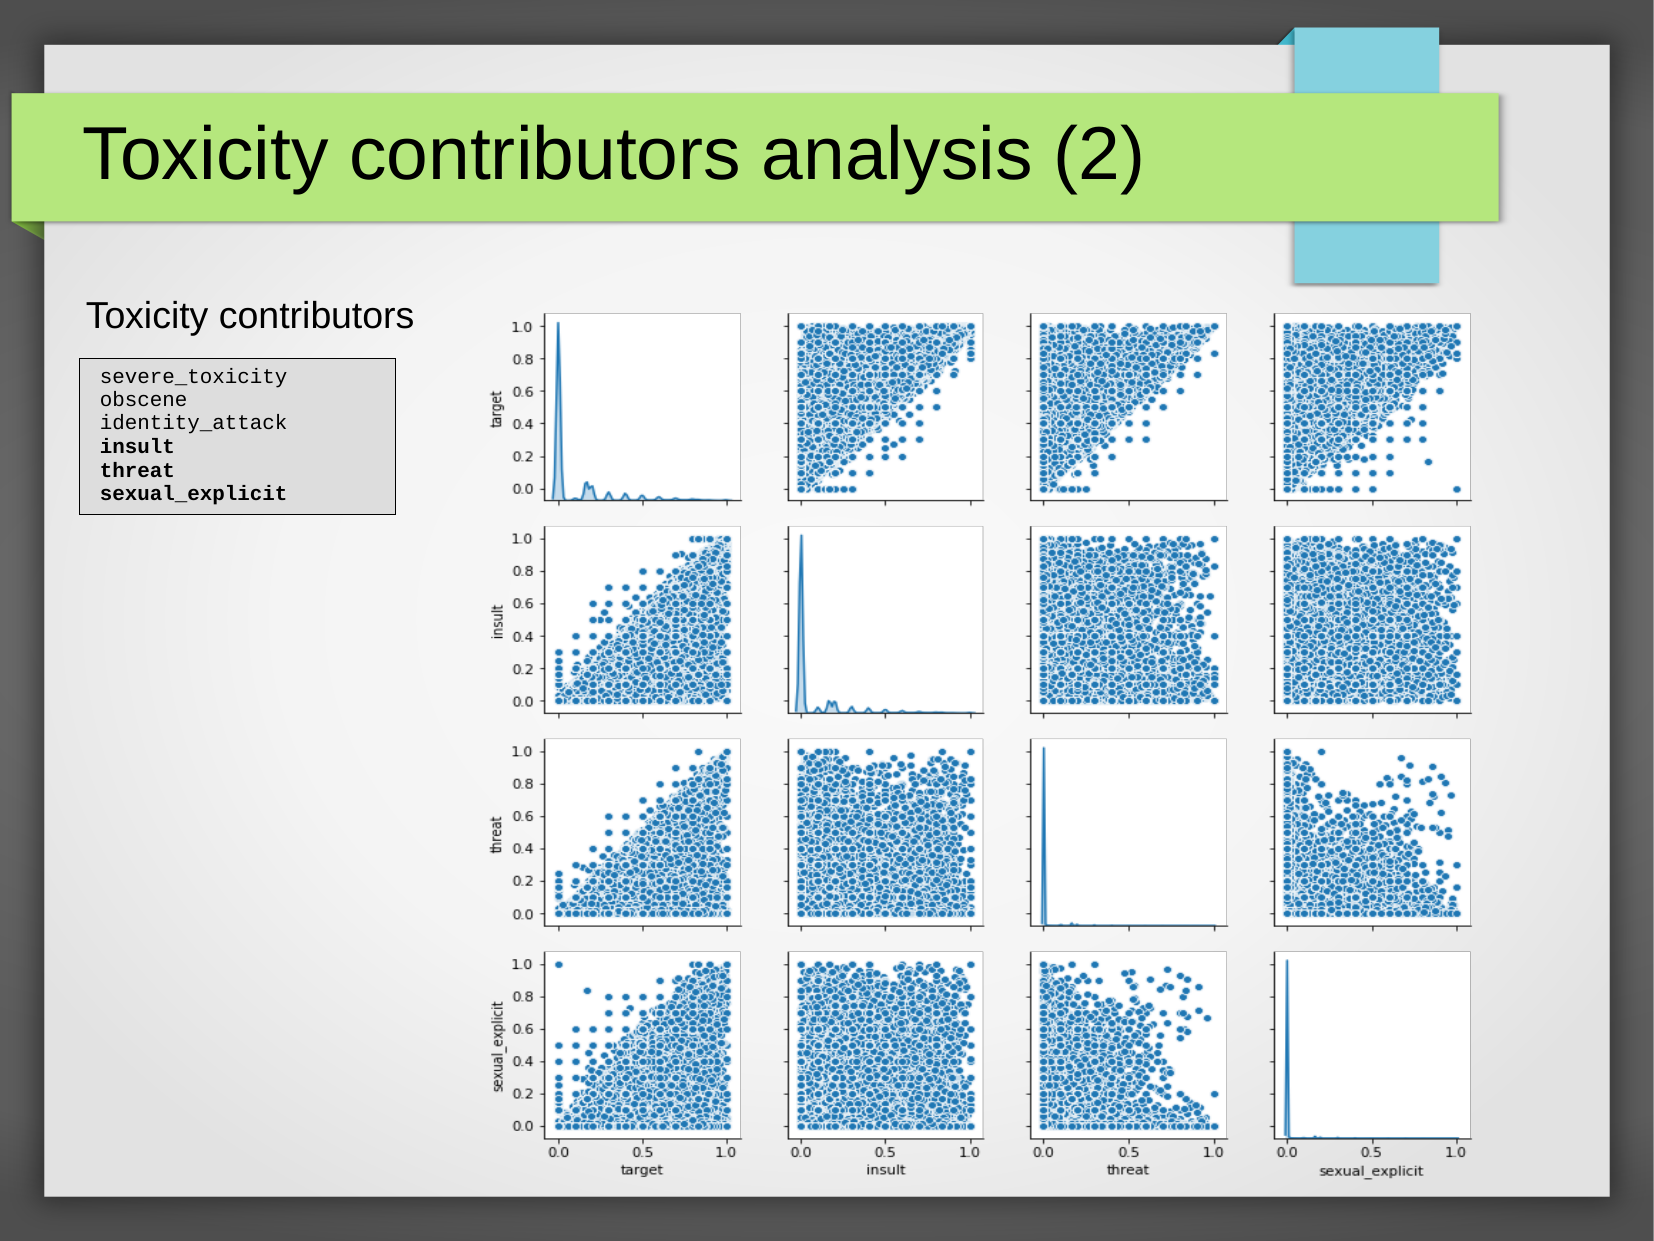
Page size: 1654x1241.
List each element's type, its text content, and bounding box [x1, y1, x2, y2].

text_box Toxicity contributors [70, 287, 434, 345]
picture [0, 0, 1654, 1241]
title Toxicity contributors analysis (2) [82, 94, 1264, 213]
text_box severe_toxicity obscene identity_attack insult threat sexual_explicit [79, 358, 396, 515]
